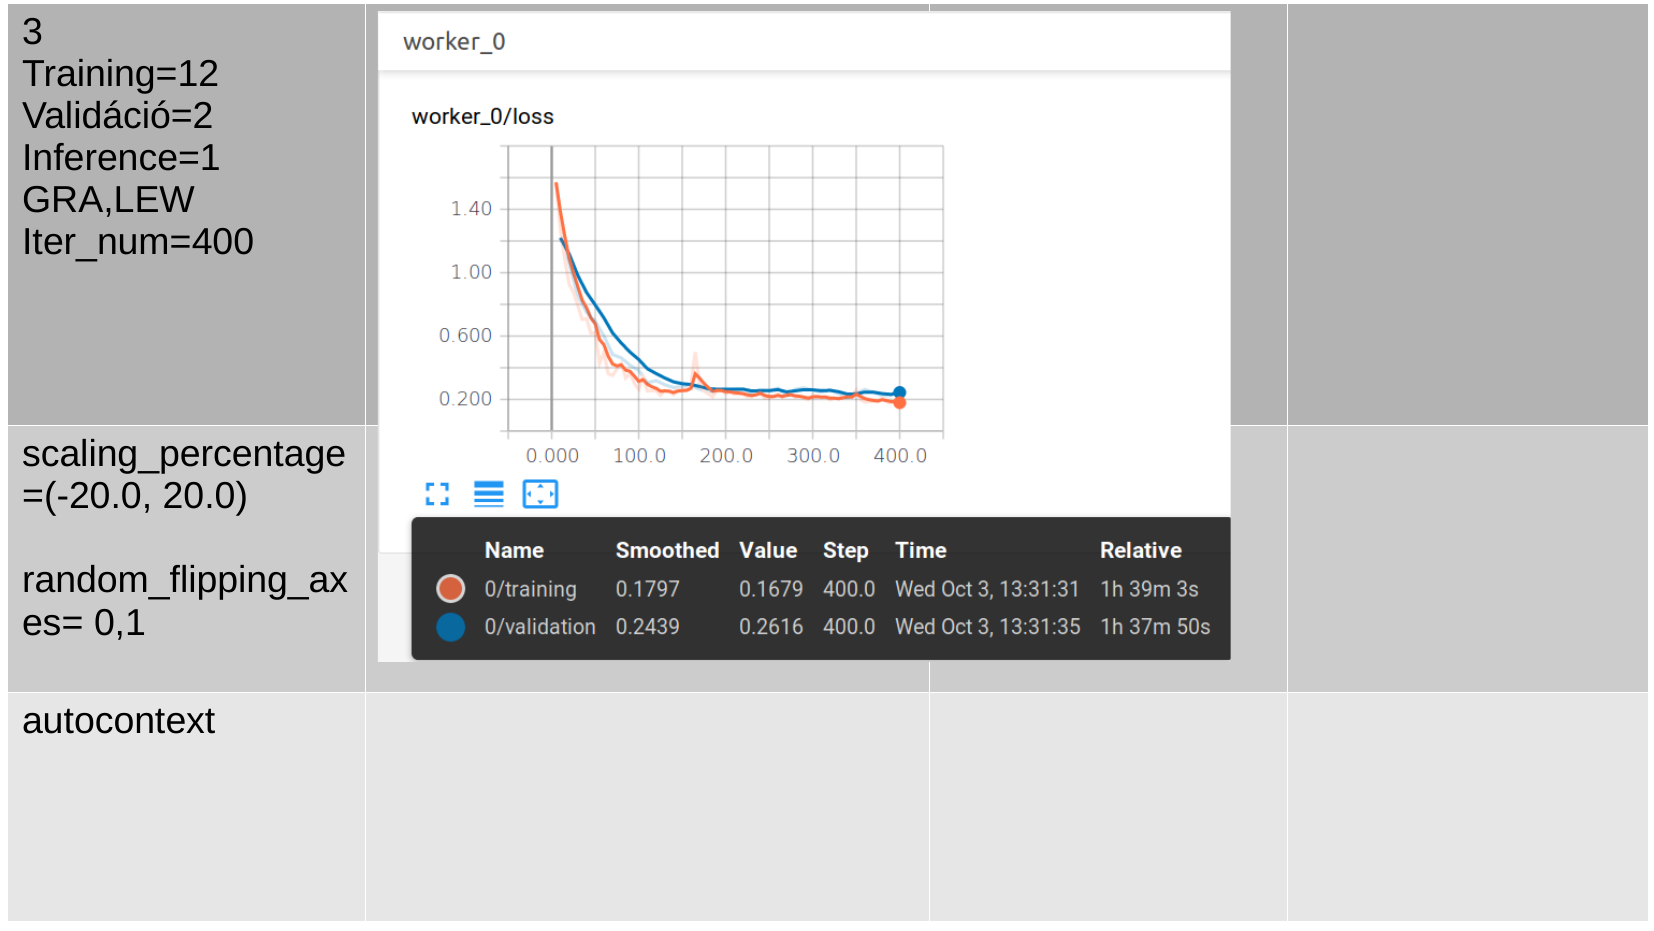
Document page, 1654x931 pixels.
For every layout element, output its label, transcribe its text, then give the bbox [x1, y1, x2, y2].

table_header [930, 4, 1287, 425]
table_cell scaling_percentage=(-20.0, 20.0) random_flipping_axes= 0,1 [8, 426, 365, 692]
picture [377, 11, 1231, 662]
table_header 3 Training=12 Validáció=2 Inference=1 GRA,LEW Iter_num=400 [8, 4, 365, 425]
table_cell [930, 426, 1287, 692]
table_cell [366, 693, 929, 921]
table_cell autocontext [8, 693, 365, 921]
table_cell [1288, 426, 1648, 692]
table_header [366, 4, 929, 425]
table_cell [366, 426, 929, 692]
table_cell [930, 693, 1287, 921]
table_cell [1288, 693, 1648, 921]
table_header [1288, 4, 1648, 425]
